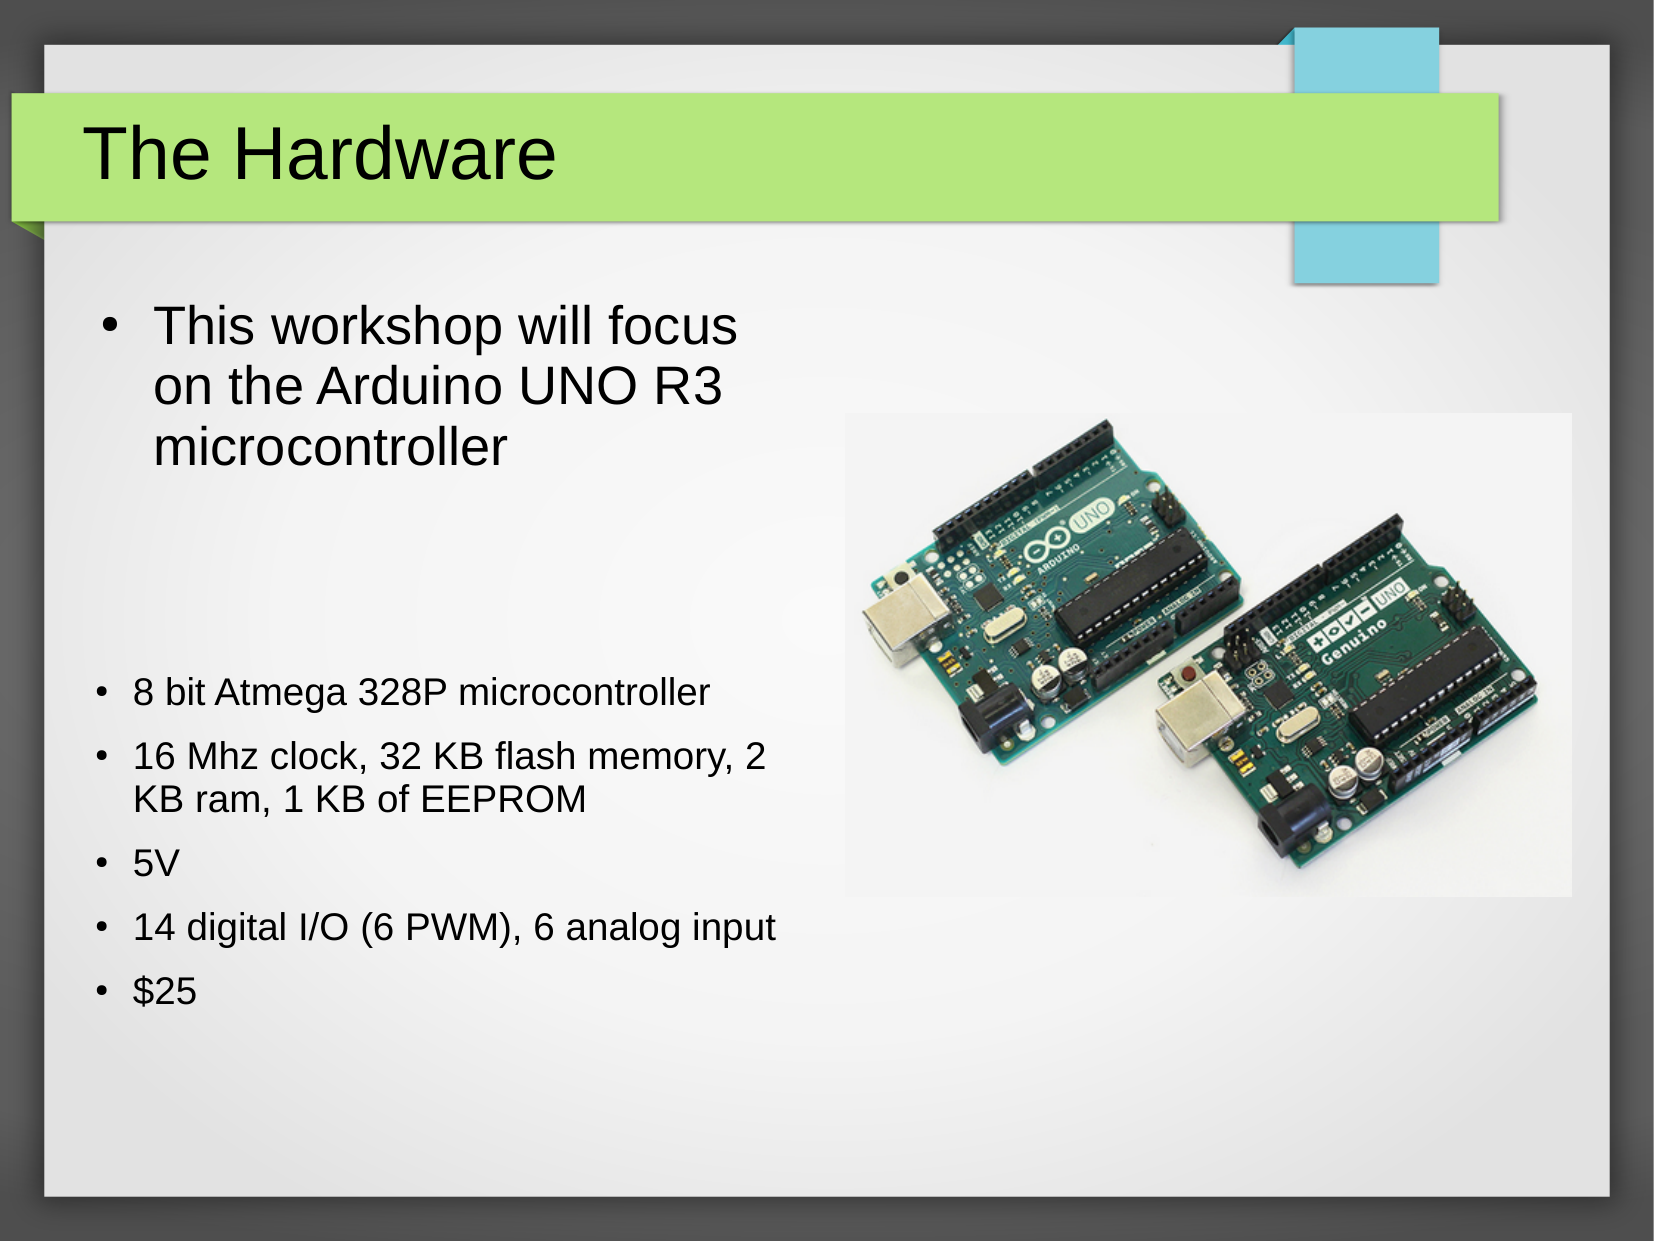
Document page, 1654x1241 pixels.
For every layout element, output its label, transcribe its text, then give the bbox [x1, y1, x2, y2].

list 8 bit Atmega 328P microcontroller 16 Mhz clock, 32 KB flash memory, 2 KB ram, 1 KB of EEPROM 5V 14 digital I/O (6 PWM), 6 analog input $25 [82, 670, 809, 1015]
title The Hardware [82, 94, 1264, 213]
picture [0, 0, 1654, 1241]
list This workshop will focus on the Arduino UNO R3 microcontroller [82, 295, 809, 639]
